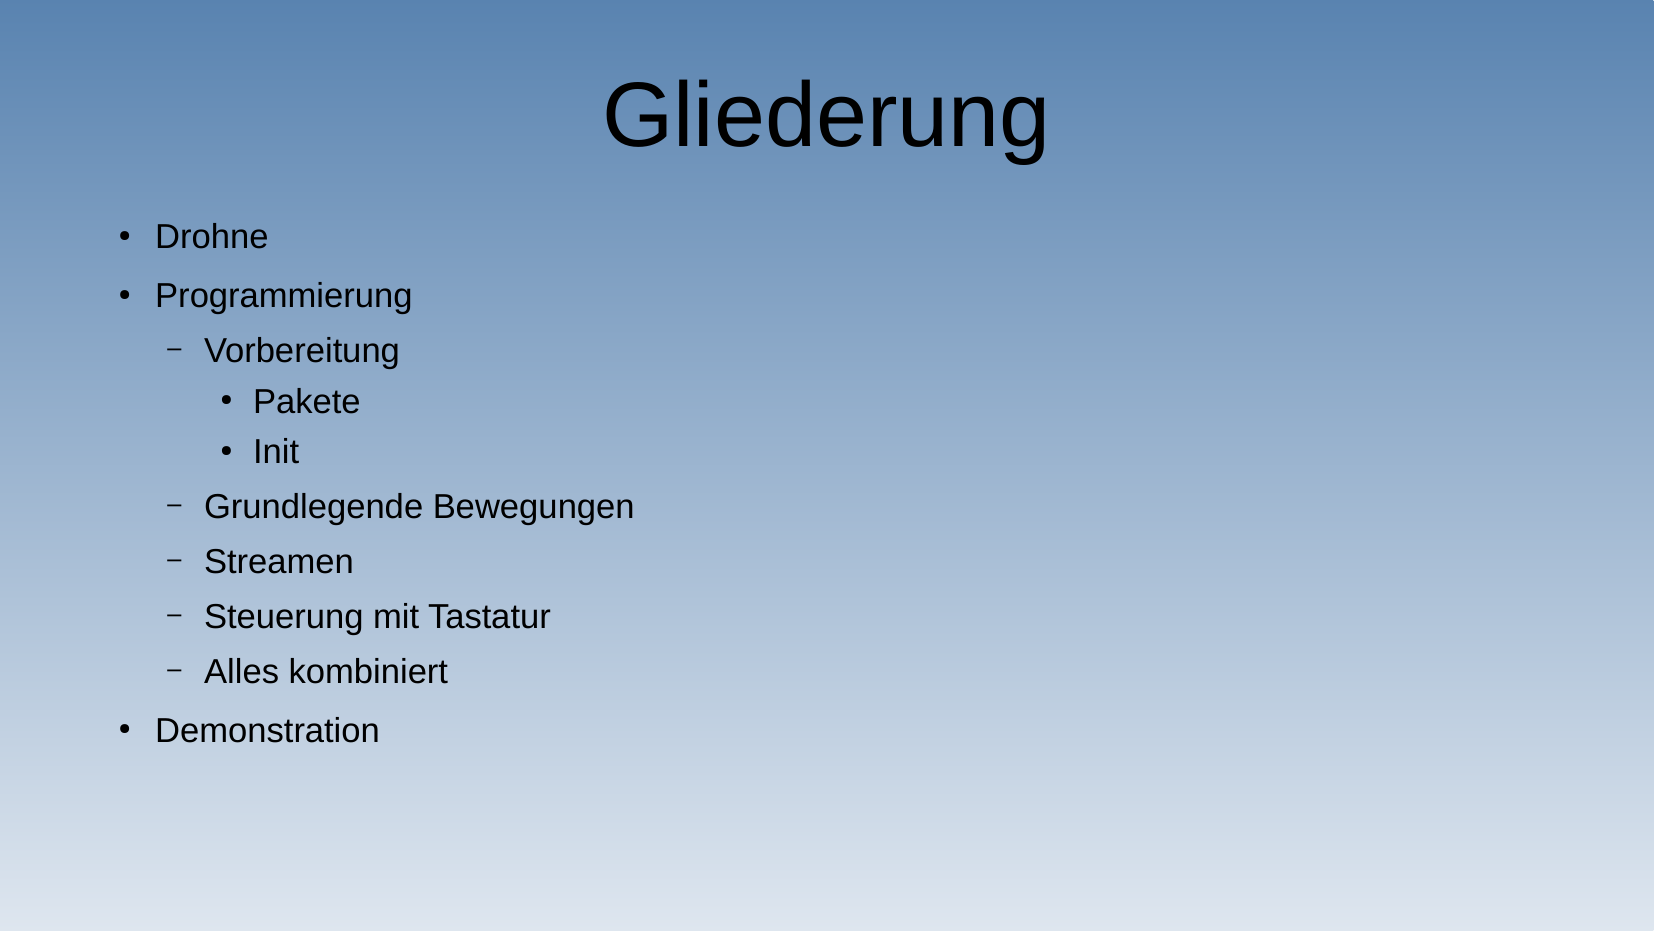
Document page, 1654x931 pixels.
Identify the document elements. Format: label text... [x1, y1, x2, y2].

list Drohne Programmierung Vorbereitung Pakete Init Grundlegende Bewegungen Streamen Steuerung mit Tastatur Alles kombiniert Demonstration [106, 217, 1595, 758]
title Gliederung [82, 37, 1571, 193]
